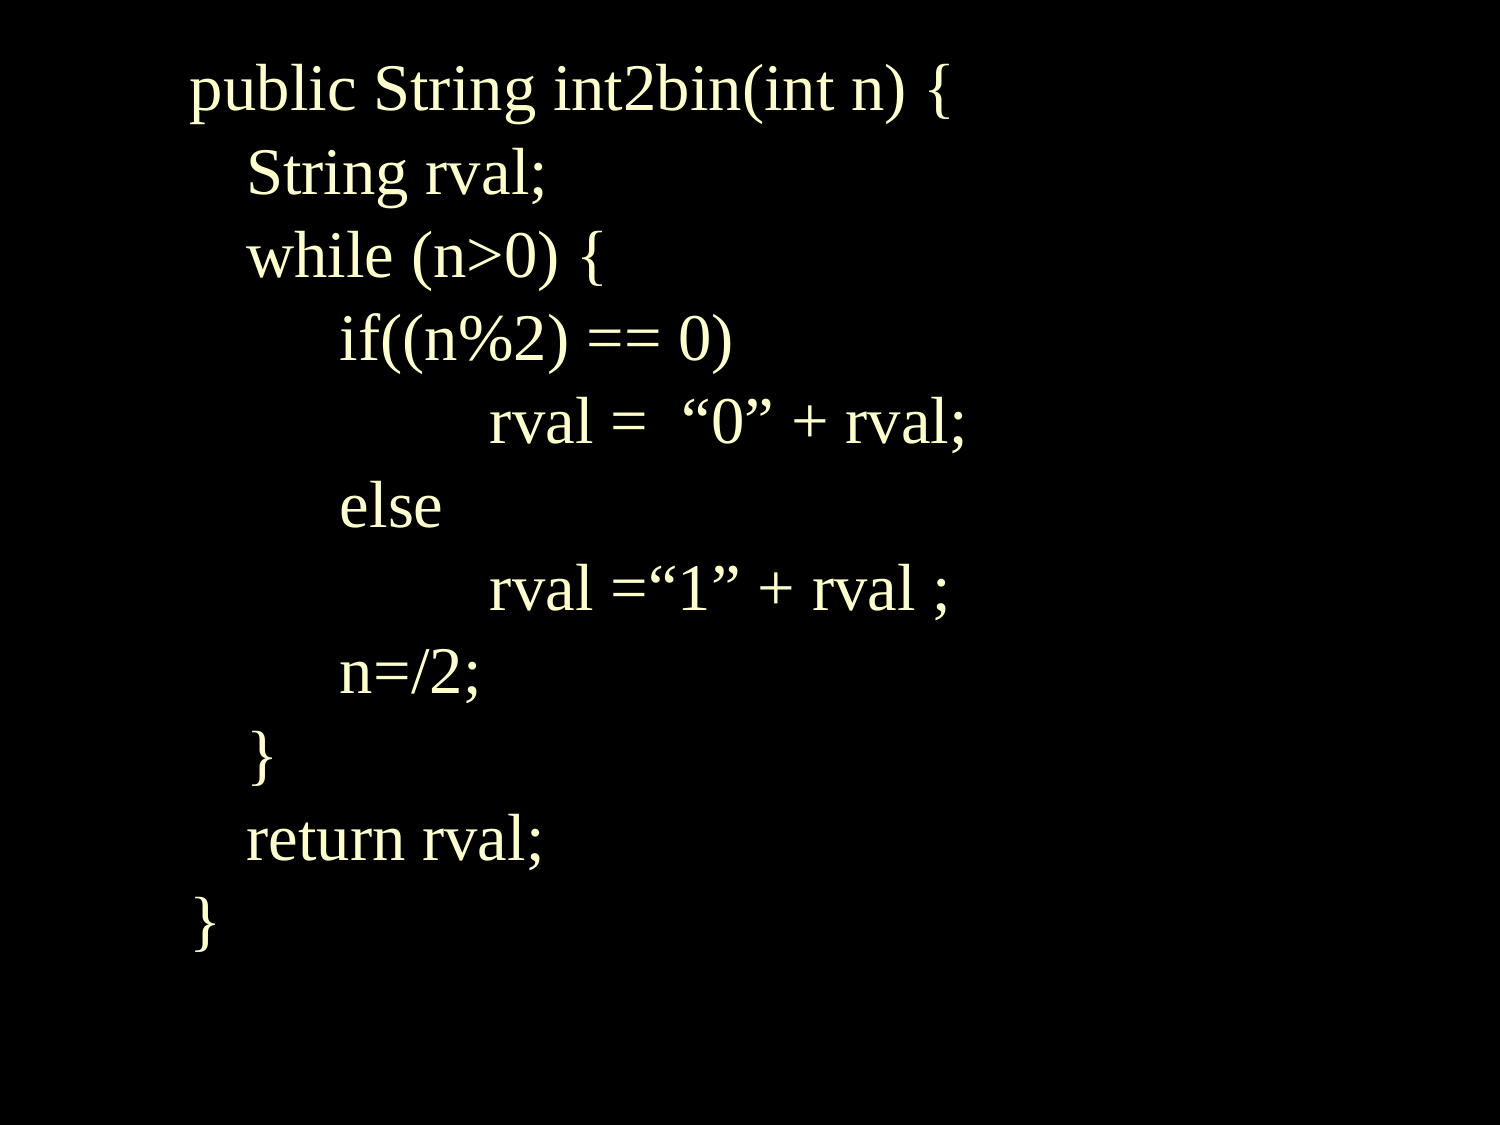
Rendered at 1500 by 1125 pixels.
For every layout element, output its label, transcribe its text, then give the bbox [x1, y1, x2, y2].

list public String int2bin(int n) { String rval; while (n>0) { if((n%2) == 0) rval = “0” + rval; else rval =“1” + rval ; n=/2; } return rval; } [174, 50, 1103, 1026]
